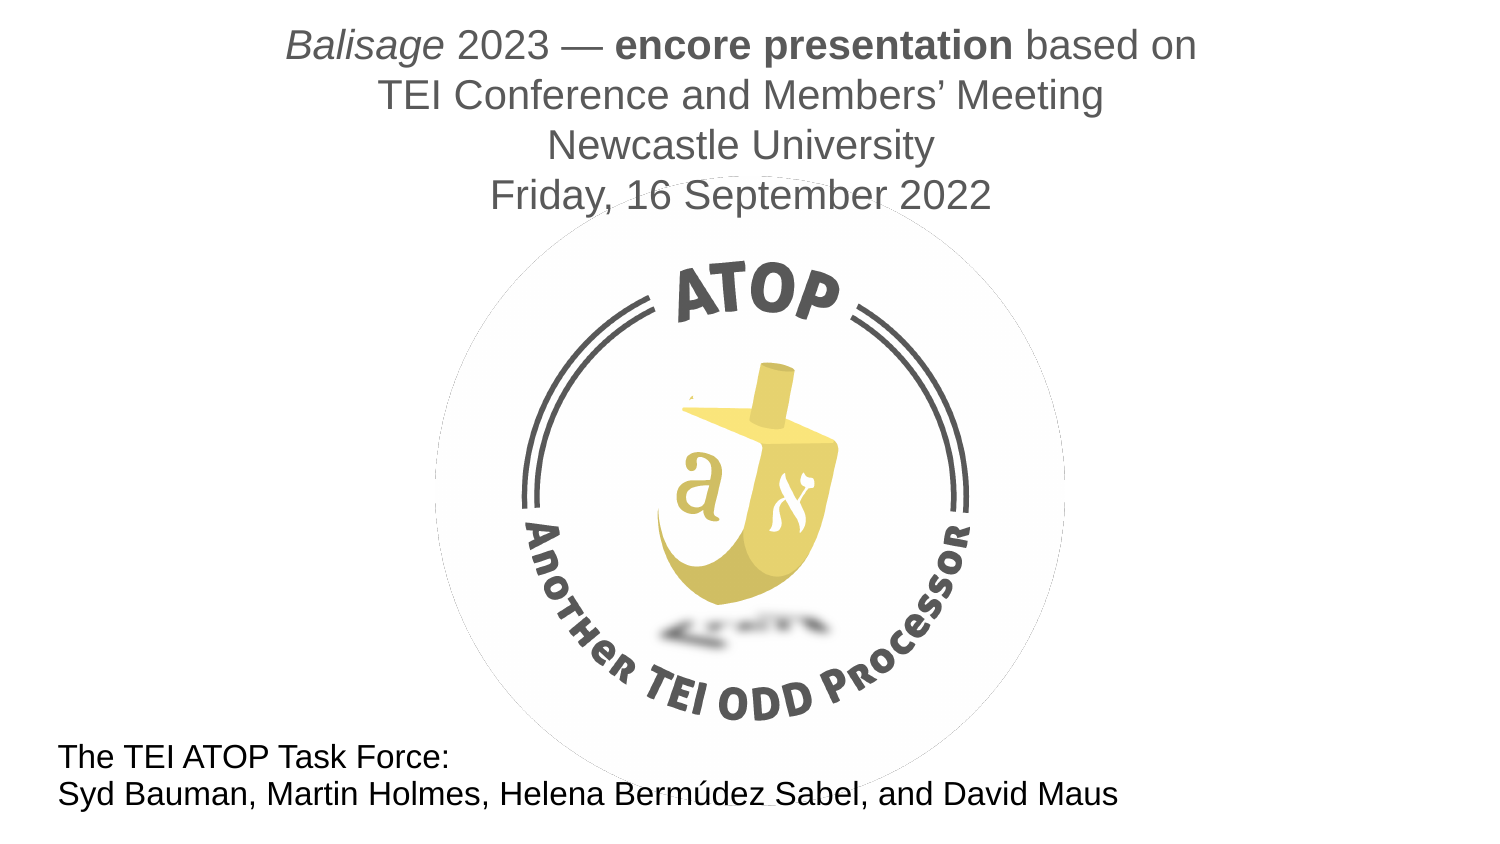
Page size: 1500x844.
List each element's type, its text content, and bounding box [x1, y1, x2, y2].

text_box The TEI ATOP Task Force: Syd Bauman, Martin Holmes, Helena Bermúdez Sabel, and David Maus [42, 730, 1136, 821]
picture [435, 253, 1065, 730]
subtitle Balisage 2023 — encore presentation based on TEI Conference and Members’ Meeting Newcastle University Friday, 16 September 2022 [33, 2, 1449, 253]
